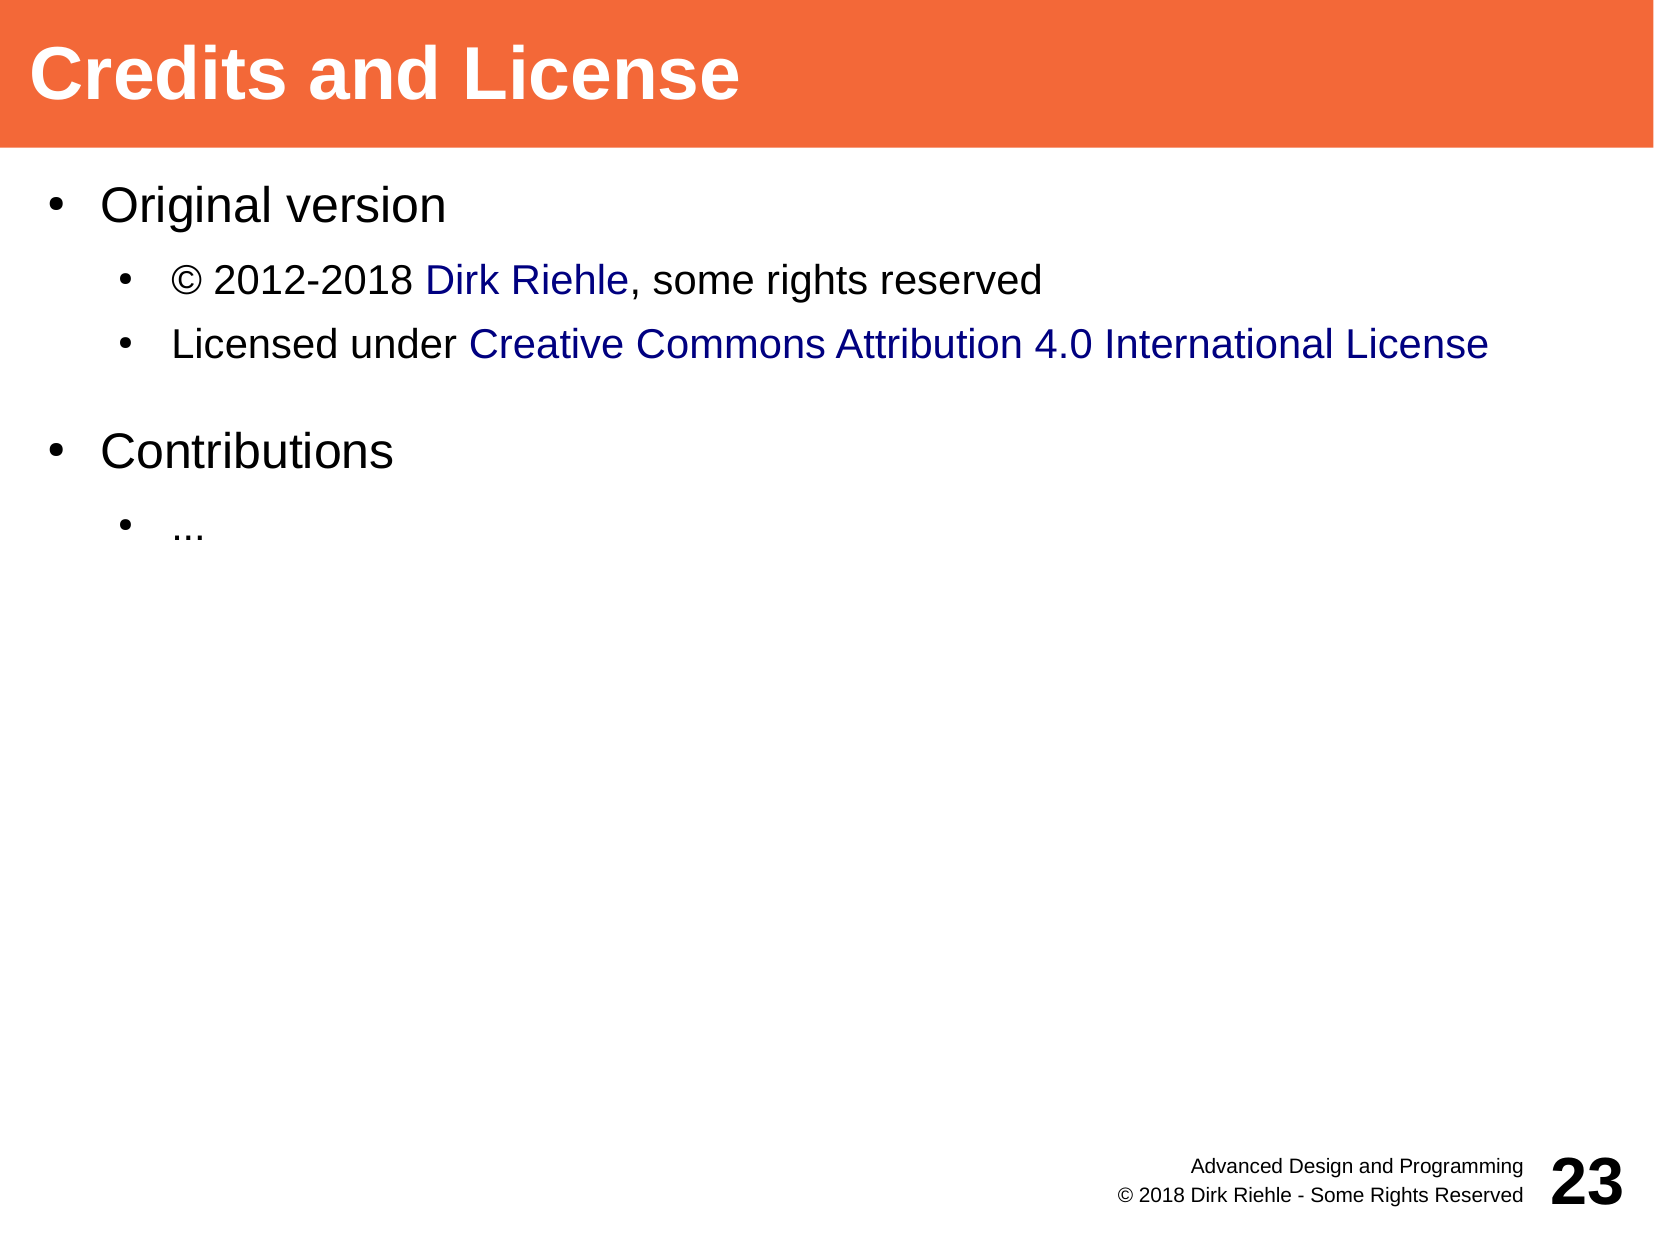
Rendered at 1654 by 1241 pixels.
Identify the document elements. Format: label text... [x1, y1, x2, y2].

title Credits and License [0, 0, 1654, 148]
list Original version © 2012-2018 Dirk Riehle, some rights reserved Licensed under Creative Commons Attribution 4.0 International License Contributions ... [29, 177, 1625, 1063]
